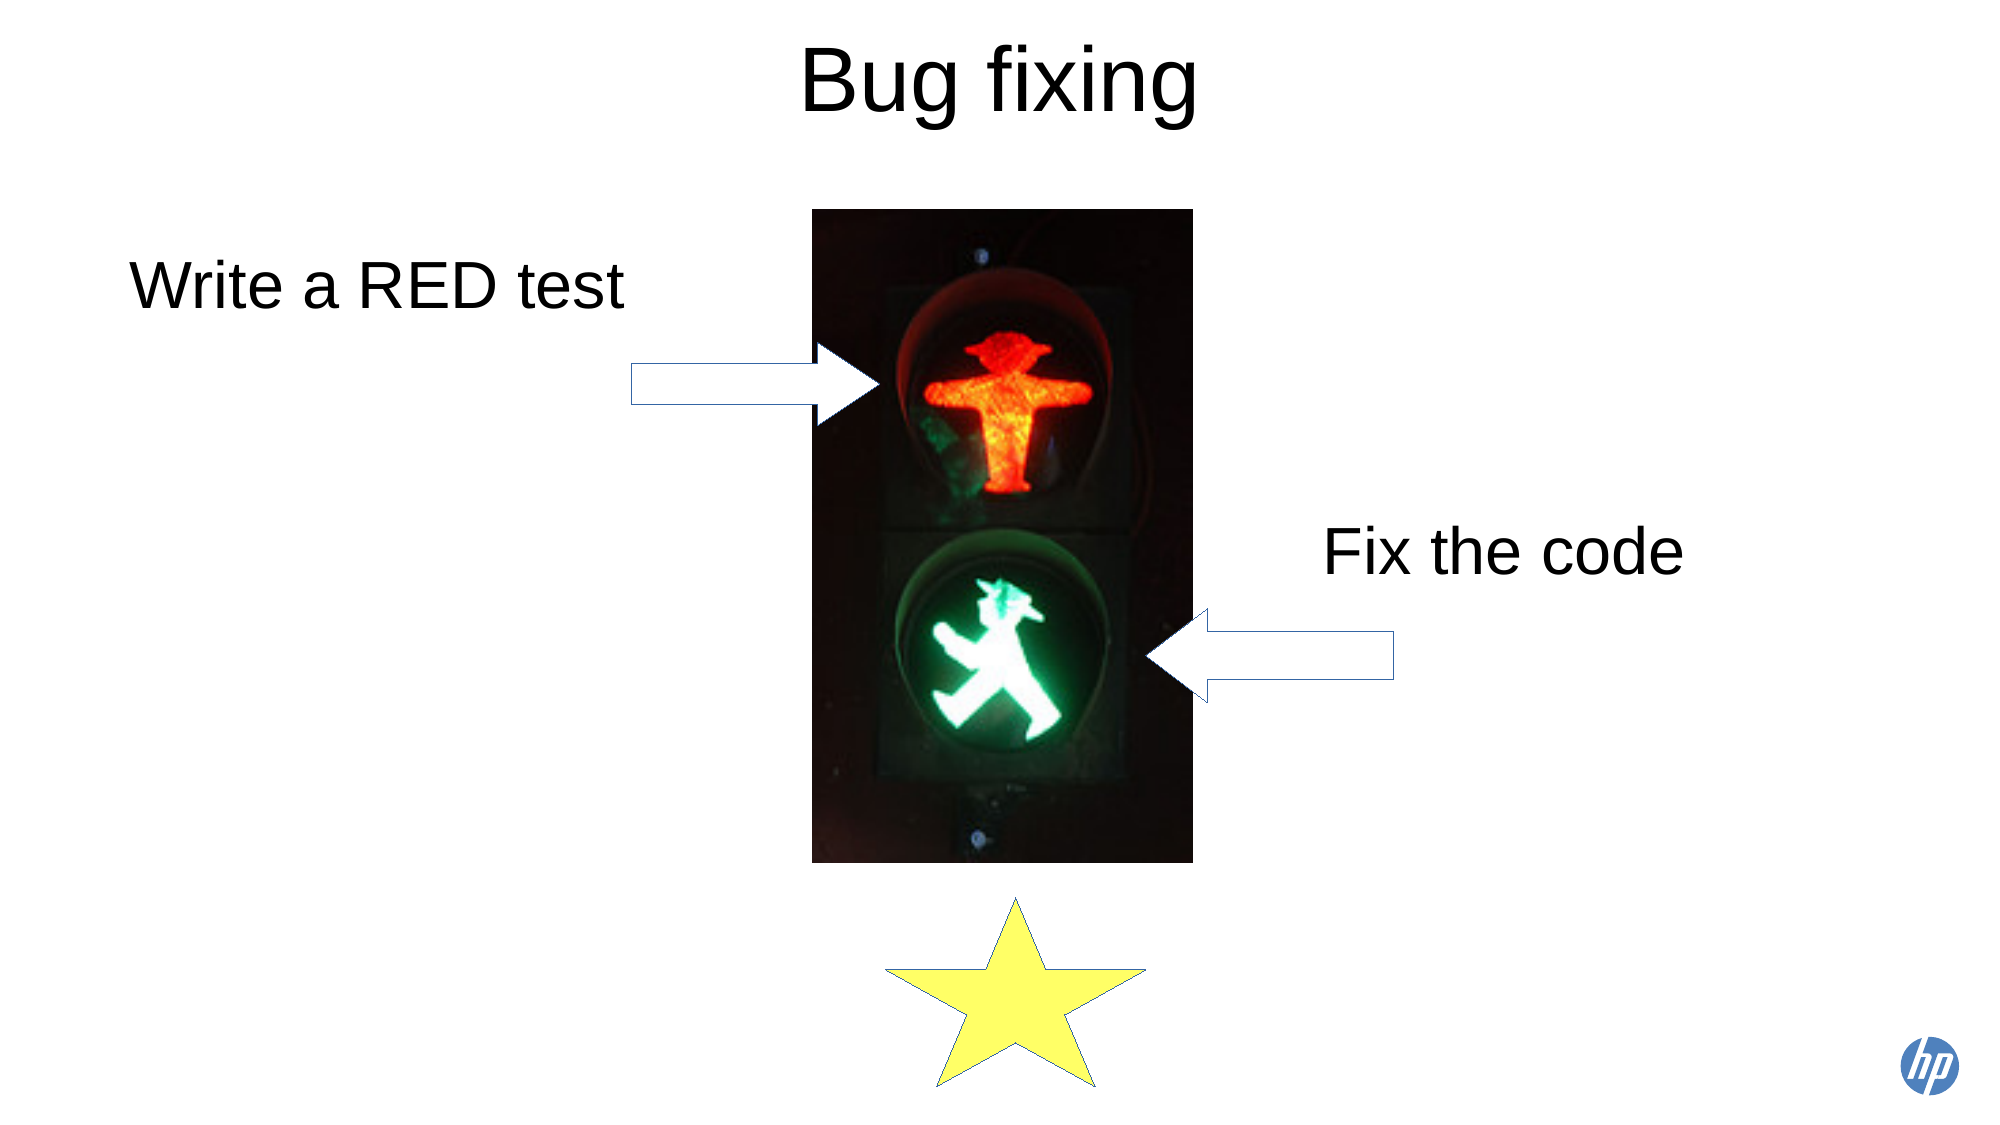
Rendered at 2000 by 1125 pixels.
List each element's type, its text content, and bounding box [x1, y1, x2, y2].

text_box [1145, 608, 1394, 703]
title Bug fixing [0, 0, 2000, 178]
list Write a RED test [59, 248, 662, 355]
picture [812, 209, 1193, 863]
list Fix the code [1251, 513, 1701, 632]
text_box [885, 897, 1146, 1087]
text_box [631, 342, 880, 426]
